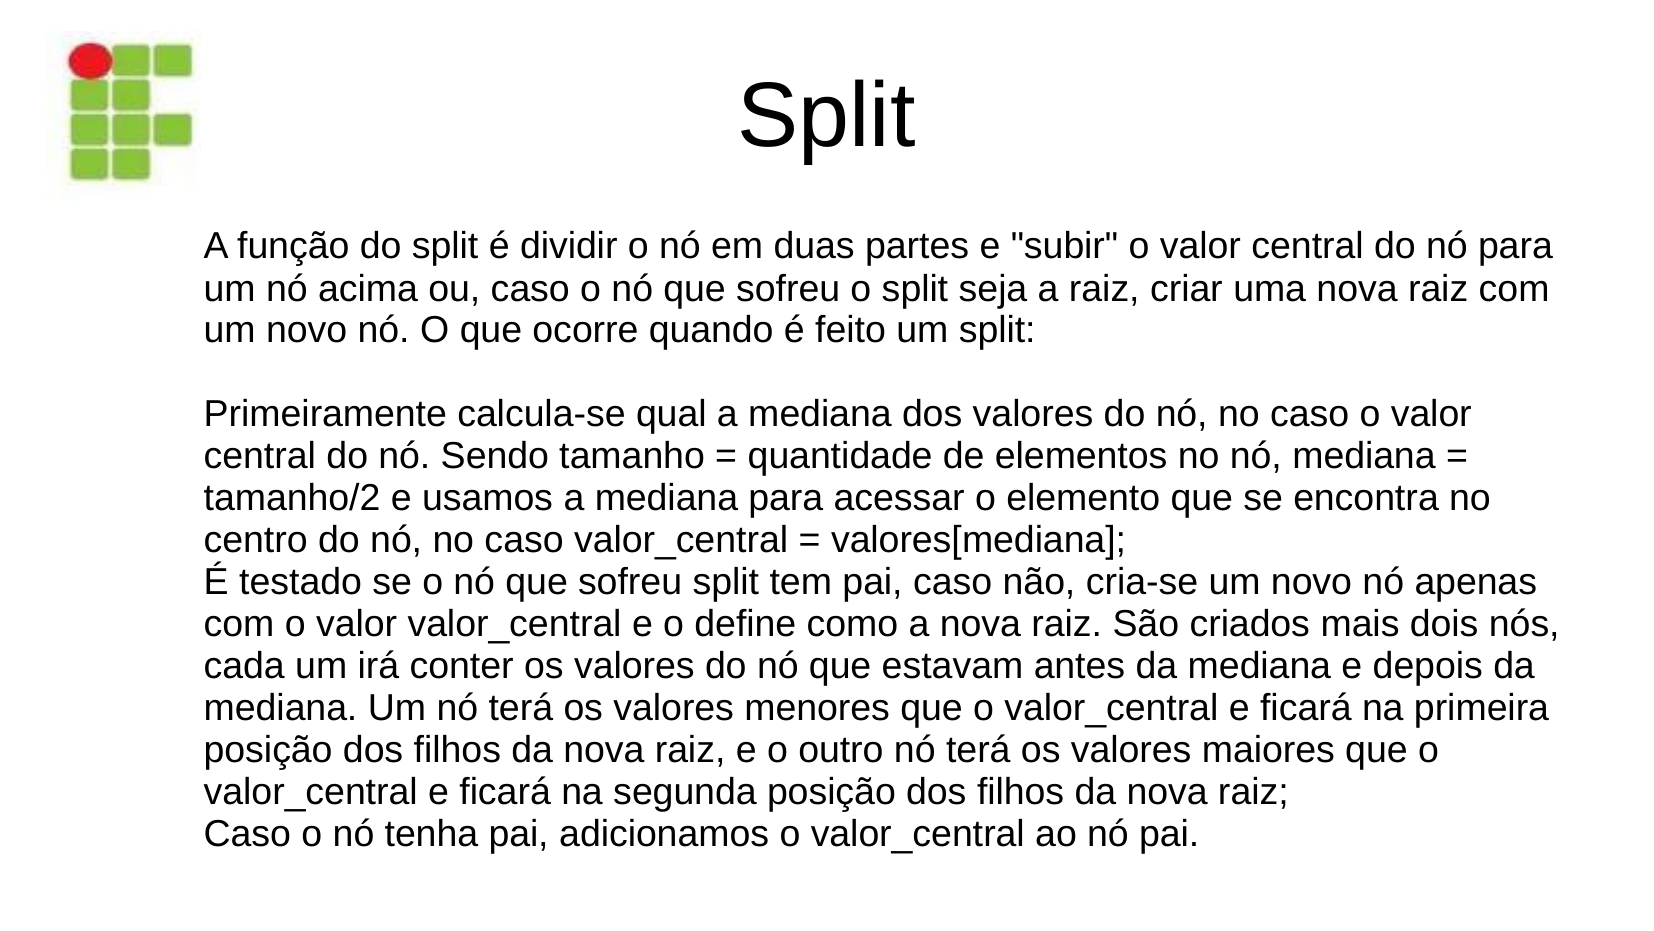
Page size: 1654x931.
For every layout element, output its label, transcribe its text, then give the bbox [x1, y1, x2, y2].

picture [46, 31, 201, 201]
title Split [201, 37, 1571, 193]
text_box A função do split é dividir o nó em duas partes e "subir" o valor central do nó para um nó acima ou, caso o nó que sofreu o split seja a raiz, criar uma nova raiz com um novo nó. O que ocorre quando é feito um split: Primeiramente calcula-se qual a mediana dos valores do nó, no caso o valor central do nó. Sendo tamanho = quantidade de elementos no nó, mediana = tamanho/2 e usamos a mediana para acessar o elemento que se encontra no centro do nó, no caso valor_central = valores[mediana]; É testado se o nó que sofreu split tem pai, caso não, cria-se um novo nó apenas com o valor valor_central e o define como a nova raiz. São criados mais dois nós, cada um irá conter os valores do nó que estavam antes da mediana e depois da mediana. Um nó terá os valores menores que o valor_central e ficará na primeira posição dos filhos da nova raiz, e o outro nó terá os valores maiores que o valor_central e ficará na segunda posição dos filhos da nova raiz; Caso o nó tenha pai, adicionamos o valor_central ao nó pai. [188, 217, 1595, 863]
